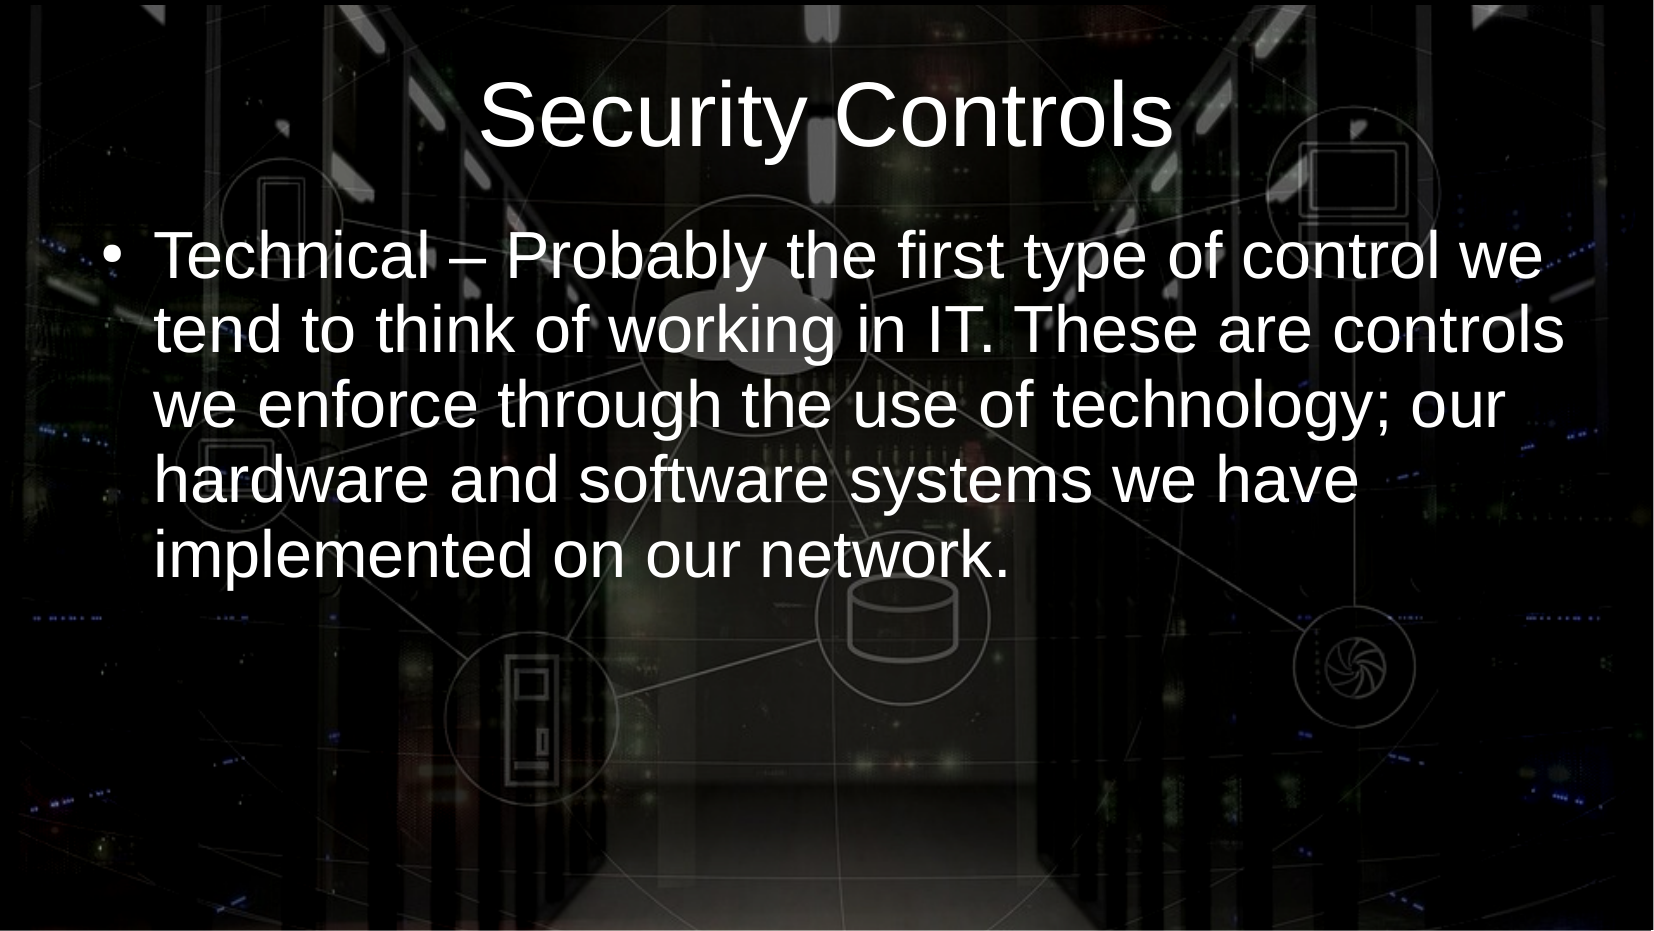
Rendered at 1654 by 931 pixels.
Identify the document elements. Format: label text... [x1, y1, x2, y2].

list Technical – Probably the first type of control we tend to think of working in IT. These are controls we enforce through the use of technology; our hardware and software systems we have implemented on our network. [82, 217, 1571, 758]
picture [0, 5, 1651, 931]
title Security Controls [82, 37, 1571, 193]
